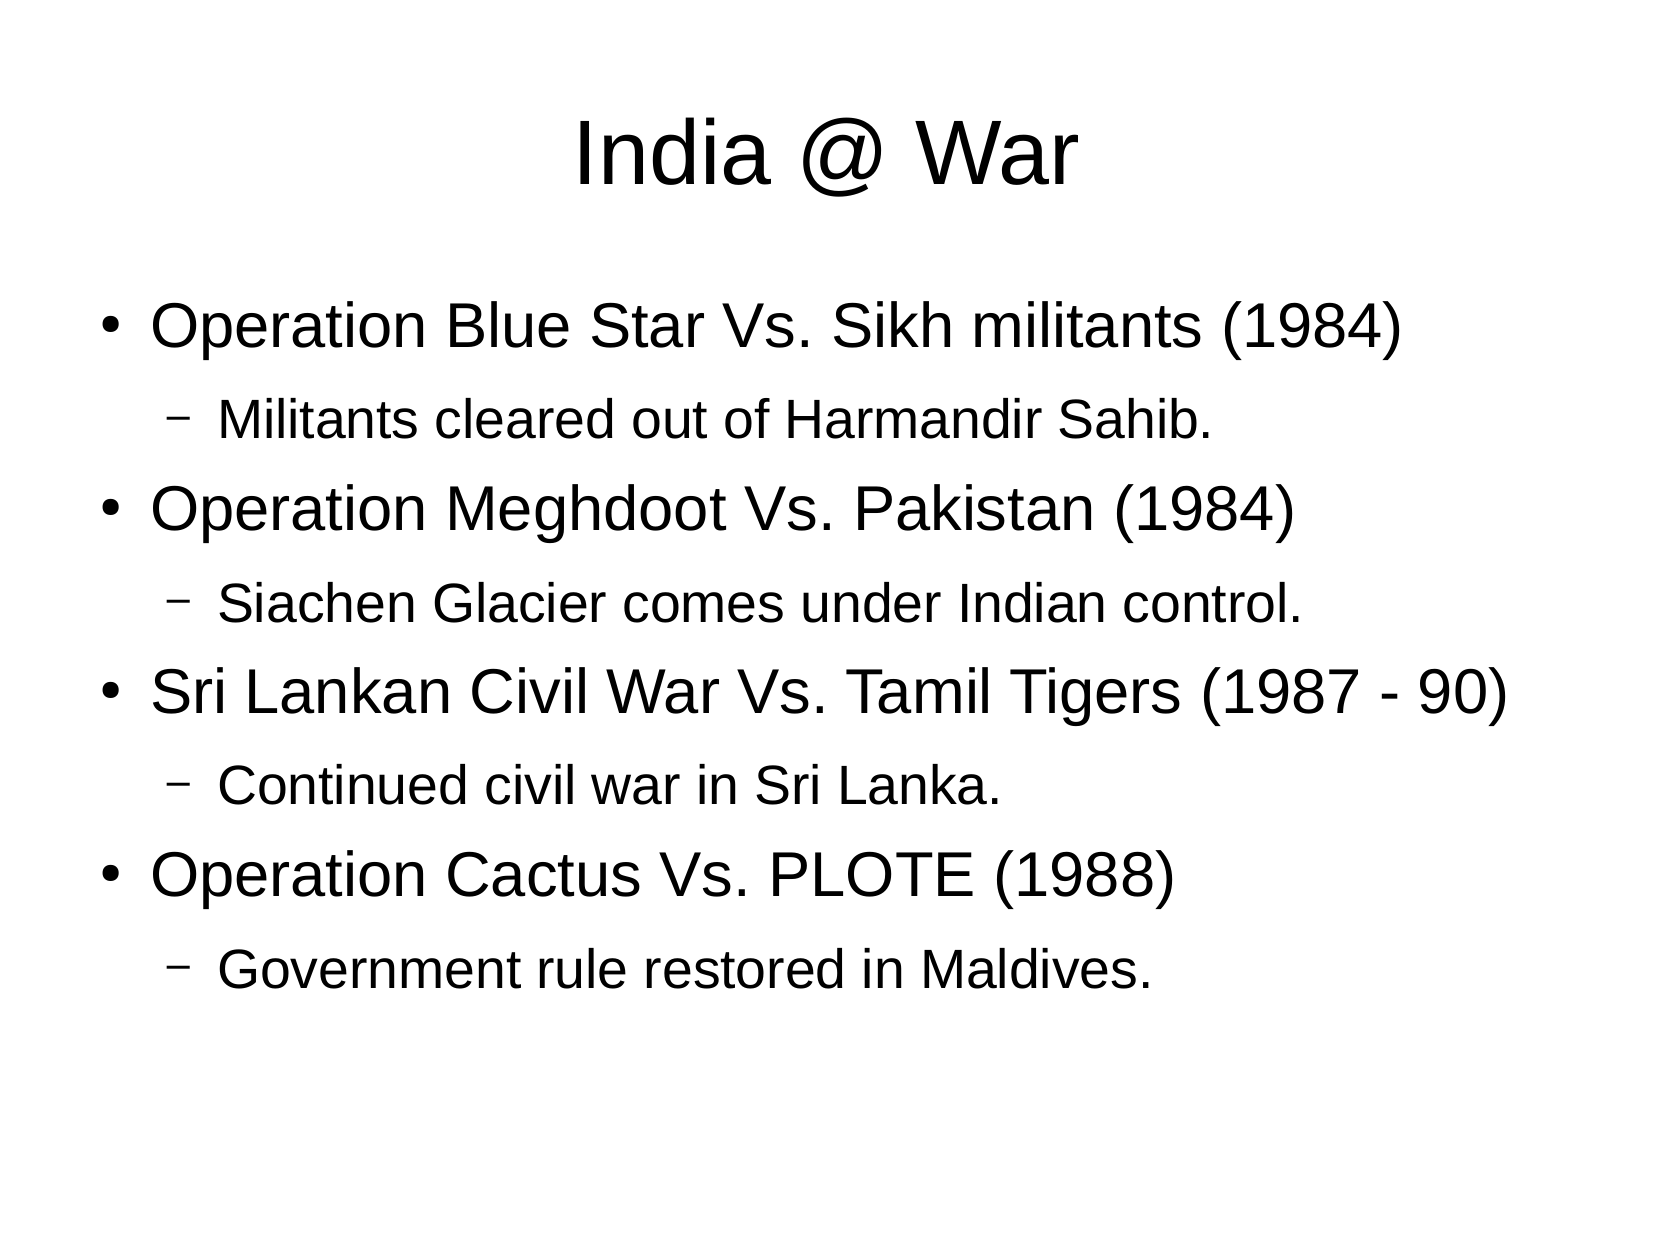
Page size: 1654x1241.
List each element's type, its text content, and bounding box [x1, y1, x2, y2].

list Operation Blue Star Vs. Sikh militants (1984) Militants cleared out of Harmandir Sahib. Operation Meghdoot Vs. Pakistan (1984) Siachen Glacier comes under Indian control. Sri Lankan Civil War Vs. Tamil Tigers (1987 - 90) Continued civil war in Sri Lanka. Operation Cactus Vs. PLOTE (1988) Government rule restored in Maldives. [82, 290, 1571, 1010]
title India @ War [82, 49, 1571, 257]
